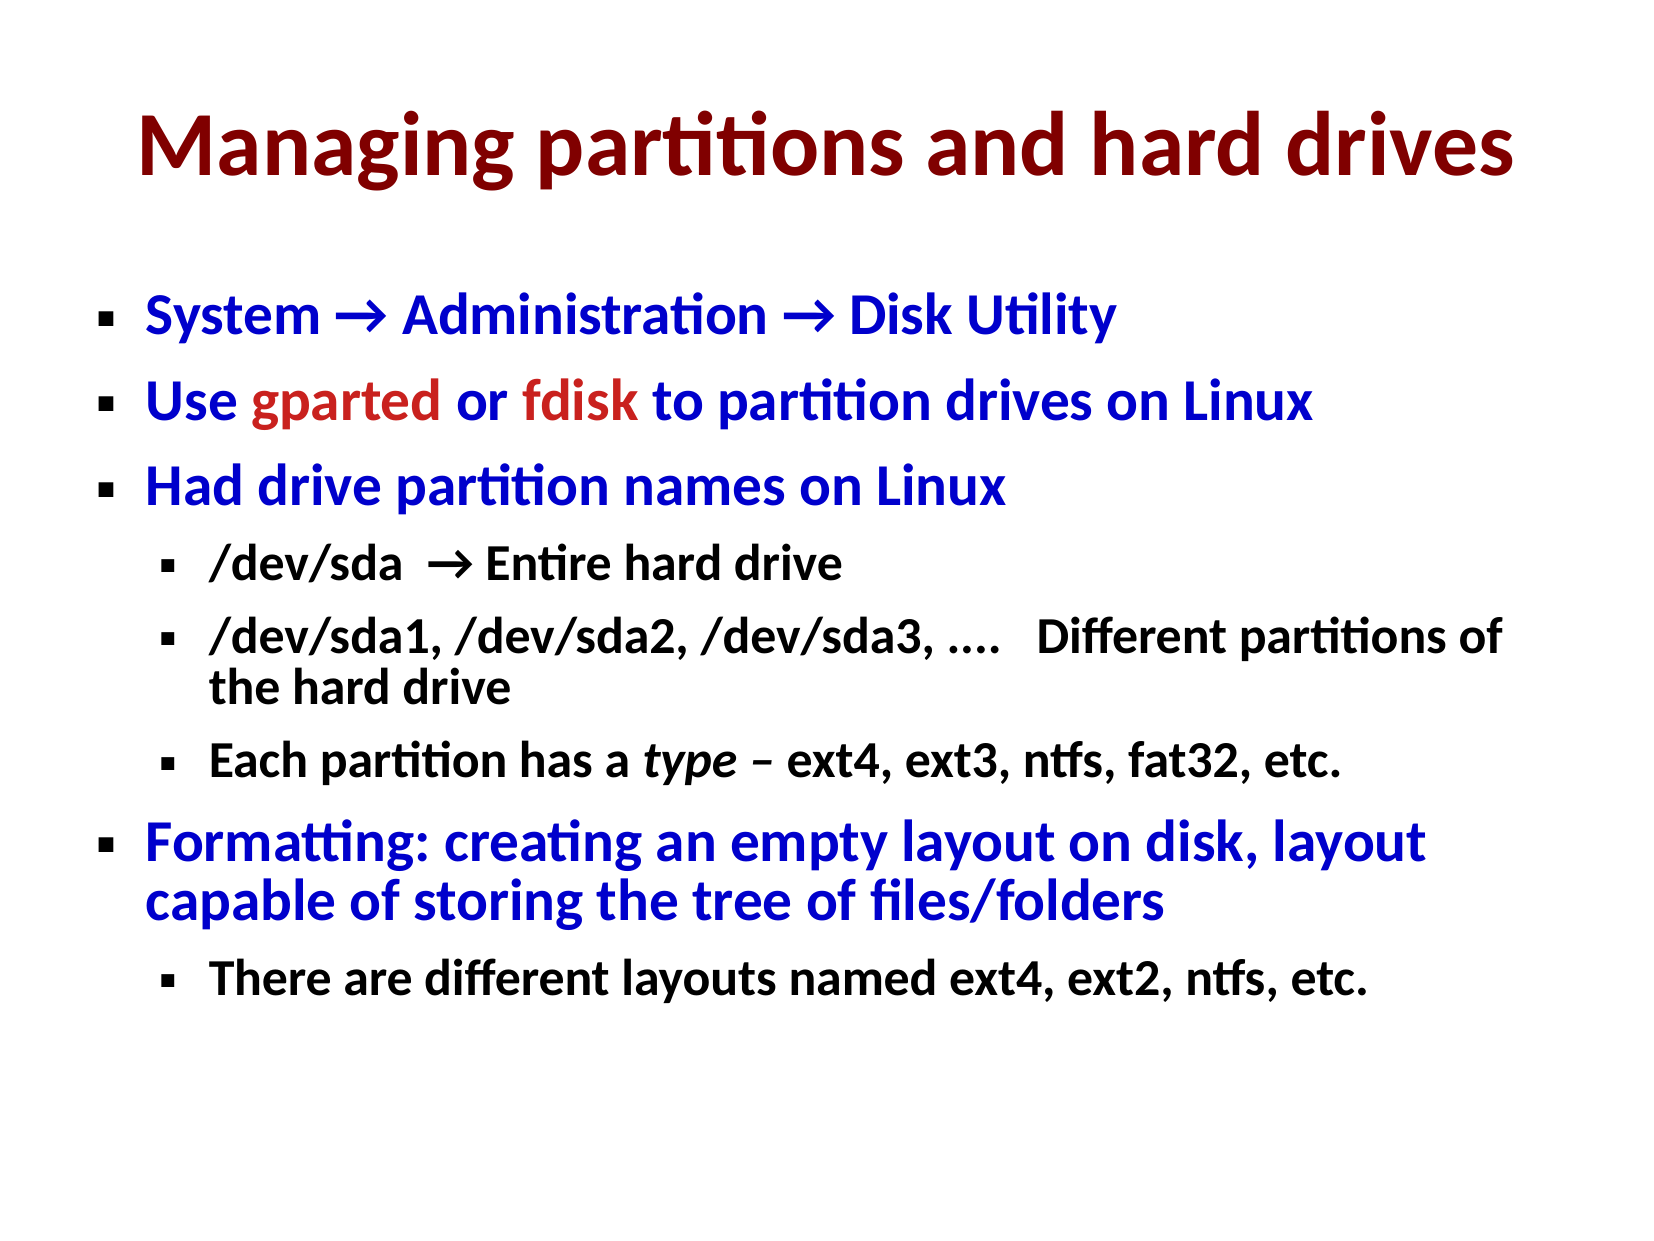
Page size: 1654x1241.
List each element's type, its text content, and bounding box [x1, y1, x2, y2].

title Managing partitions and hard drives [82, 49, 1571, 257]
list System → Administration → Disk Utility Use gparted or fdisk to partition drives on Linux Had drive partition names on Linux /dev/sda → Entire hard drive /dev/sda1, /dev/sda2, /dev/sda3, .... Different partitions of the hard drive Each partition has a type – ext4, ext3, ntfs, fat32, etc. Formatting: creating an empty layout on disk, layout capable of storing the tree of files/folders There are different layouts named ext4, ext2, ntfs, etc. [82, 290, 1571, 1010]
